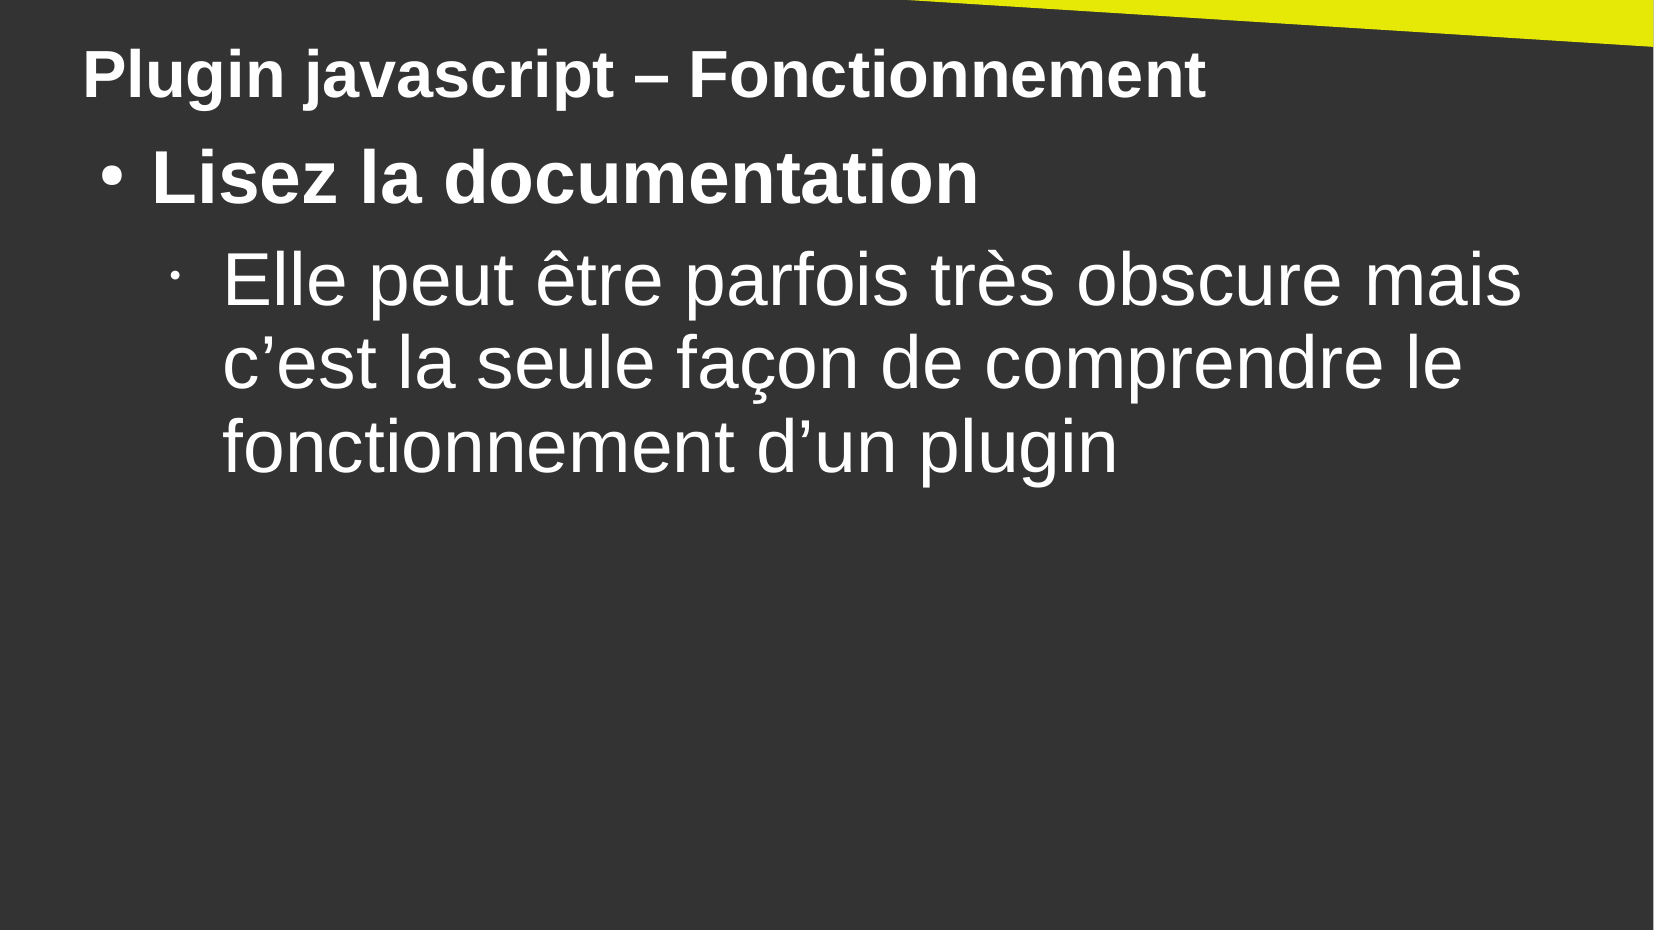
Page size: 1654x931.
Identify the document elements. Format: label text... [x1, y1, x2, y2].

title Plugin javascript – Fonctionnement [82, 37, 1571, 114]
list Lisez la documentation Elle peut être parfois très obscure mais c’est la seule façon de comprendre le fonctionnement d’un plugin [80, 135, 1620, 709]
text_box [907, 0, 1654, 47]
